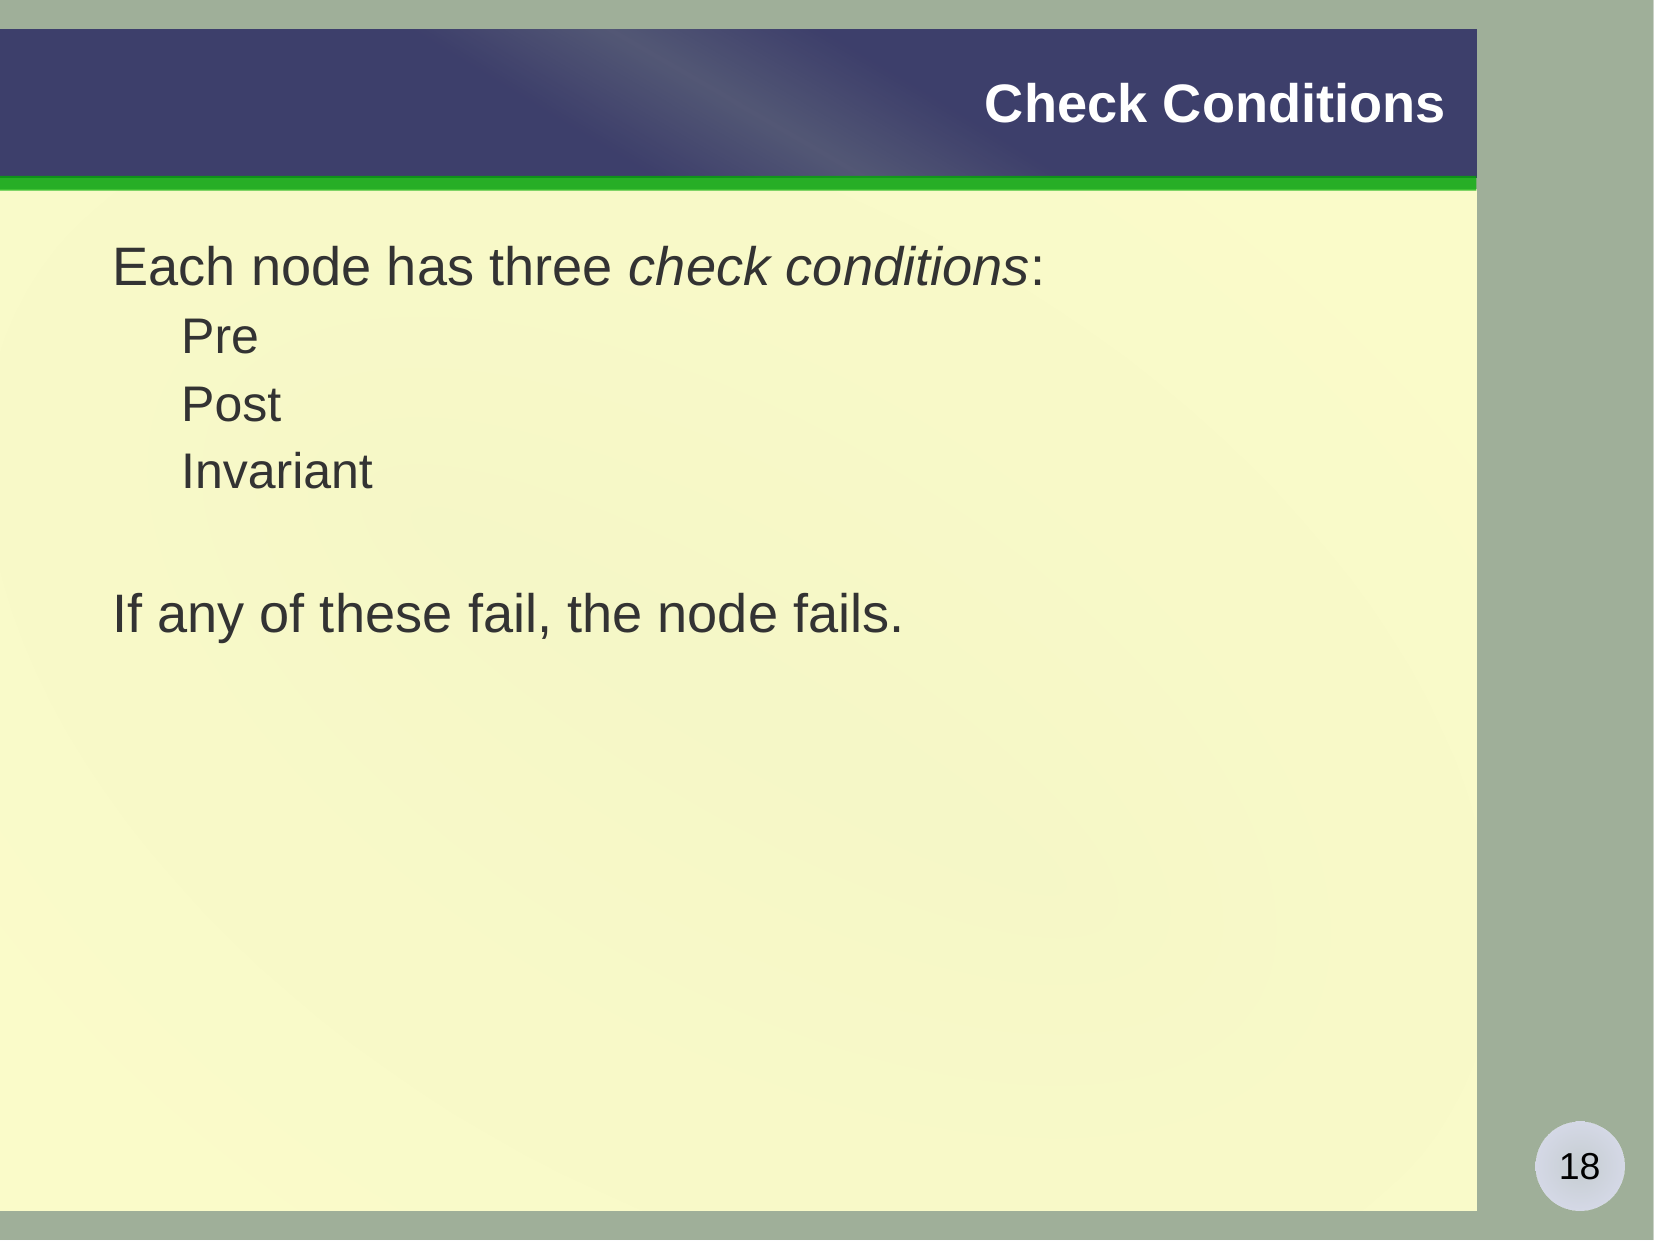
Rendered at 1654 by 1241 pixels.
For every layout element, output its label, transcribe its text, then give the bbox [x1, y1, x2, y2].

list Each node has three check conditions: Pre Post Invariant If any of these fail, the node fails. [59, 236, 1418, 1182]
title Check Conditions [29, 59, 1447, 148]
